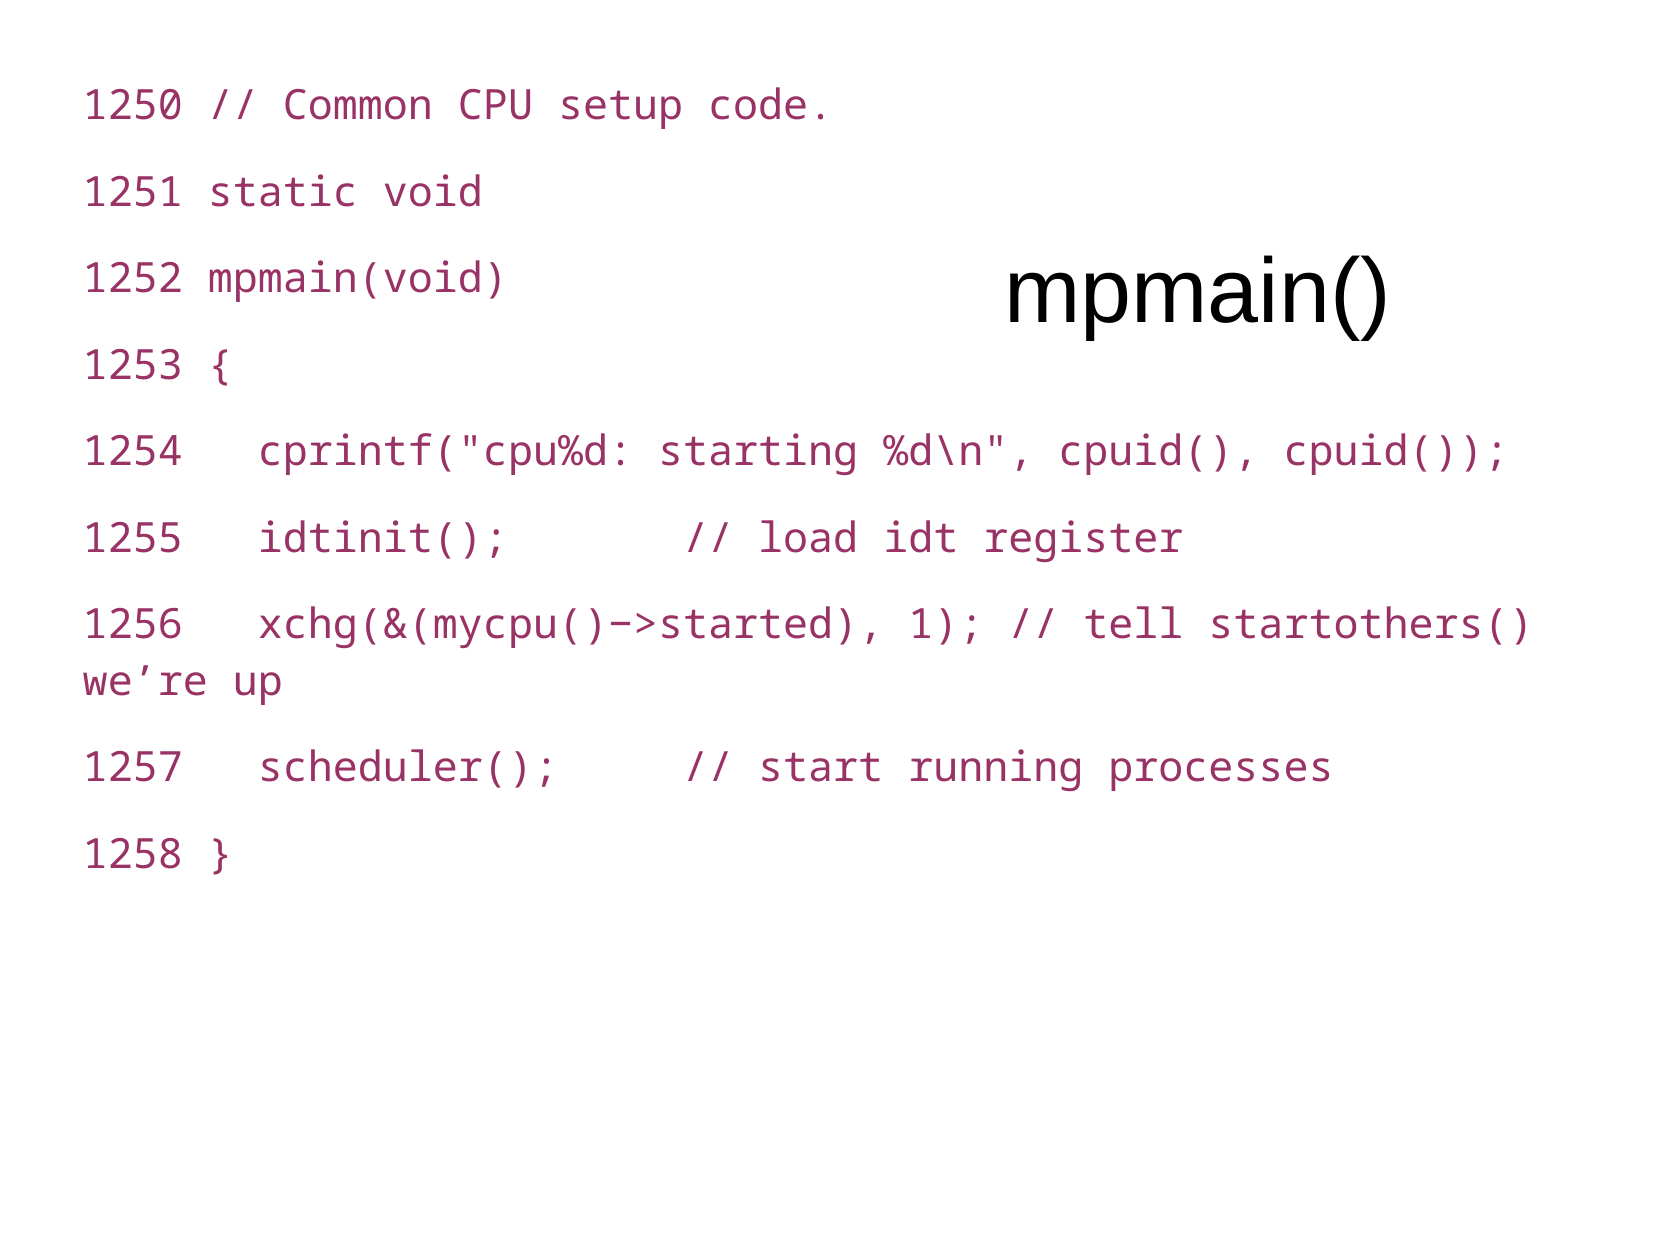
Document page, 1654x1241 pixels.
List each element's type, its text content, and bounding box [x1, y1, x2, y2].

title mpmain() [750, 187, 1646, 395]
list 1250 // Common CPU setup code. 1251 static void 1252 mpmain(void) 1253 { 1254 cprintf("cpu%d: starting %d\n", cpuid(), cpuid()); 1255 idtinit(); // load idt register 1256 xchg(&(mycpu()−>started), 1); // tell startothers() we’re up 1257 scheduler(); // start running processes 1258 } [82, 75, 1571, 1163]
